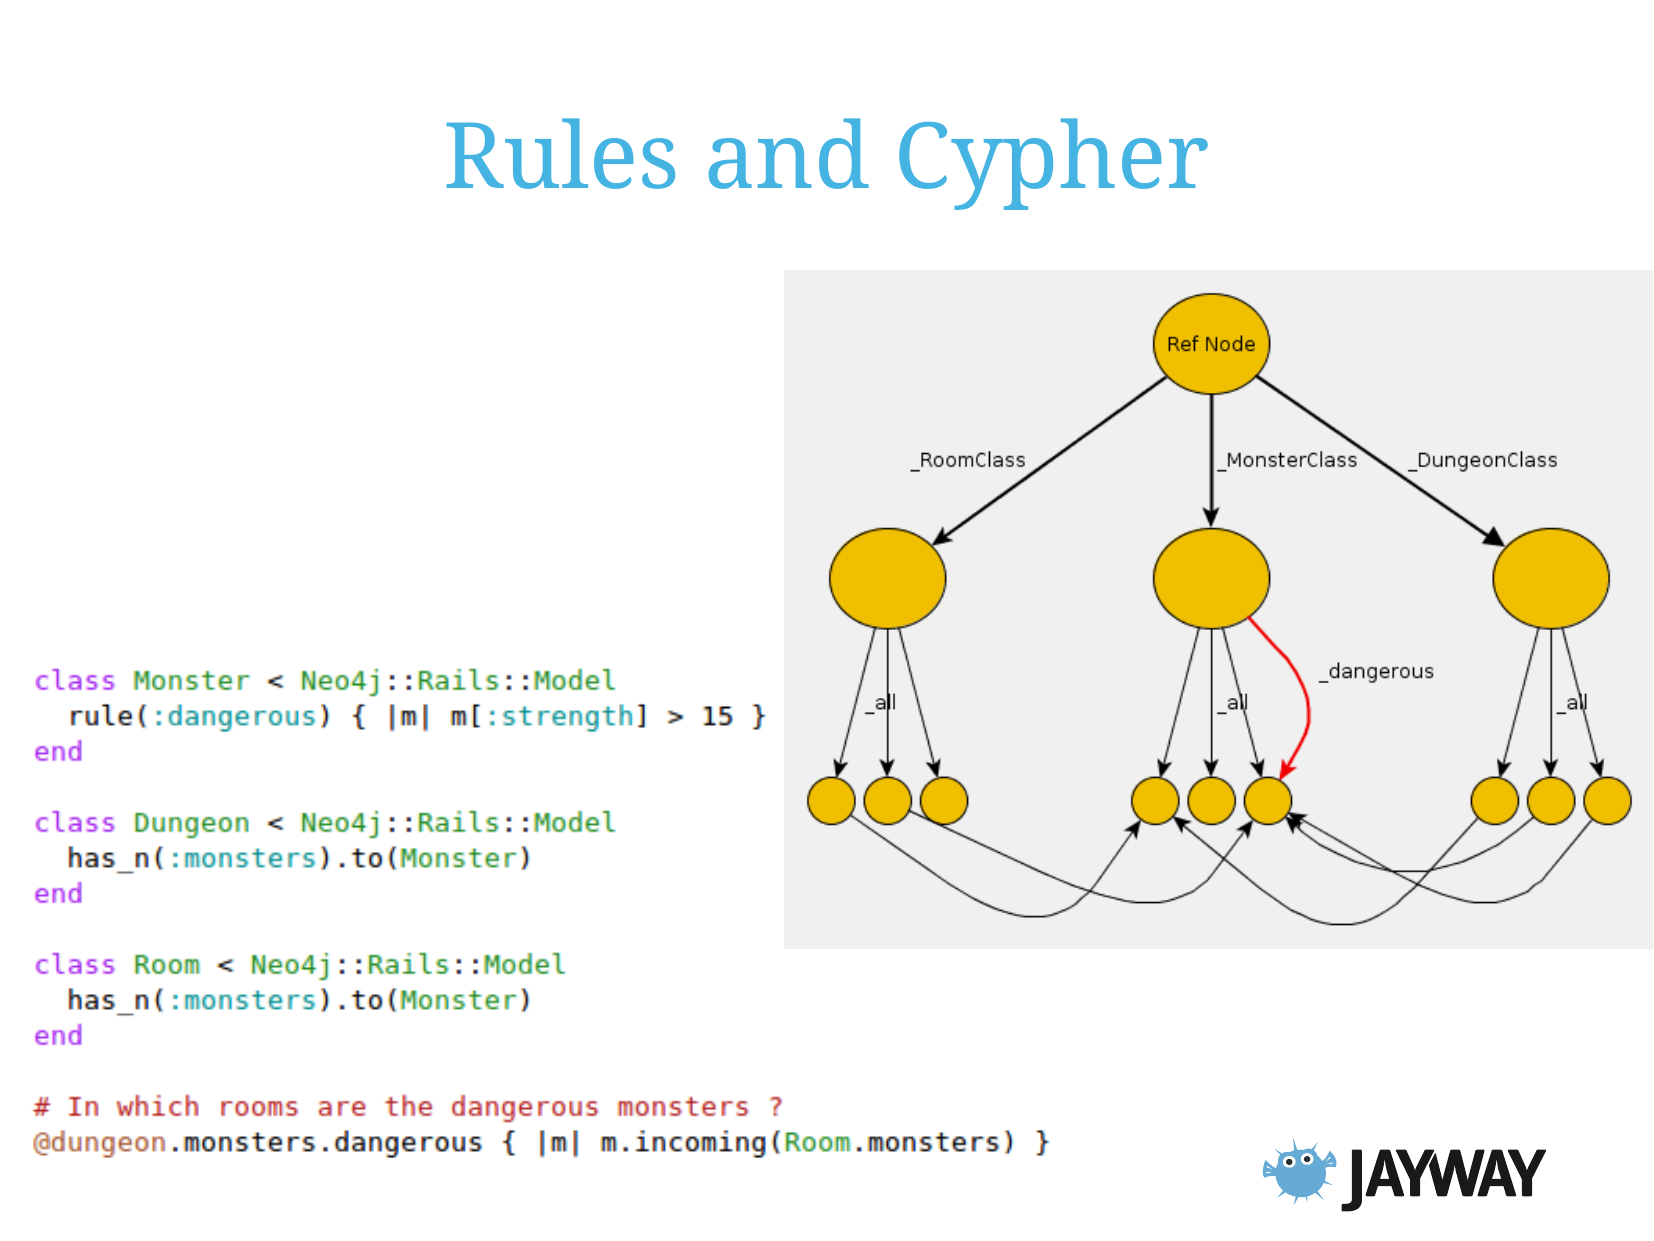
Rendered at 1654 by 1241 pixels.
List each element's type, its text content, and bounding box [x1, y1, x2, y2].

title Rules and Cypher [82, 49, 1571, 257]
picture [30, 270, 1654, 1179]
